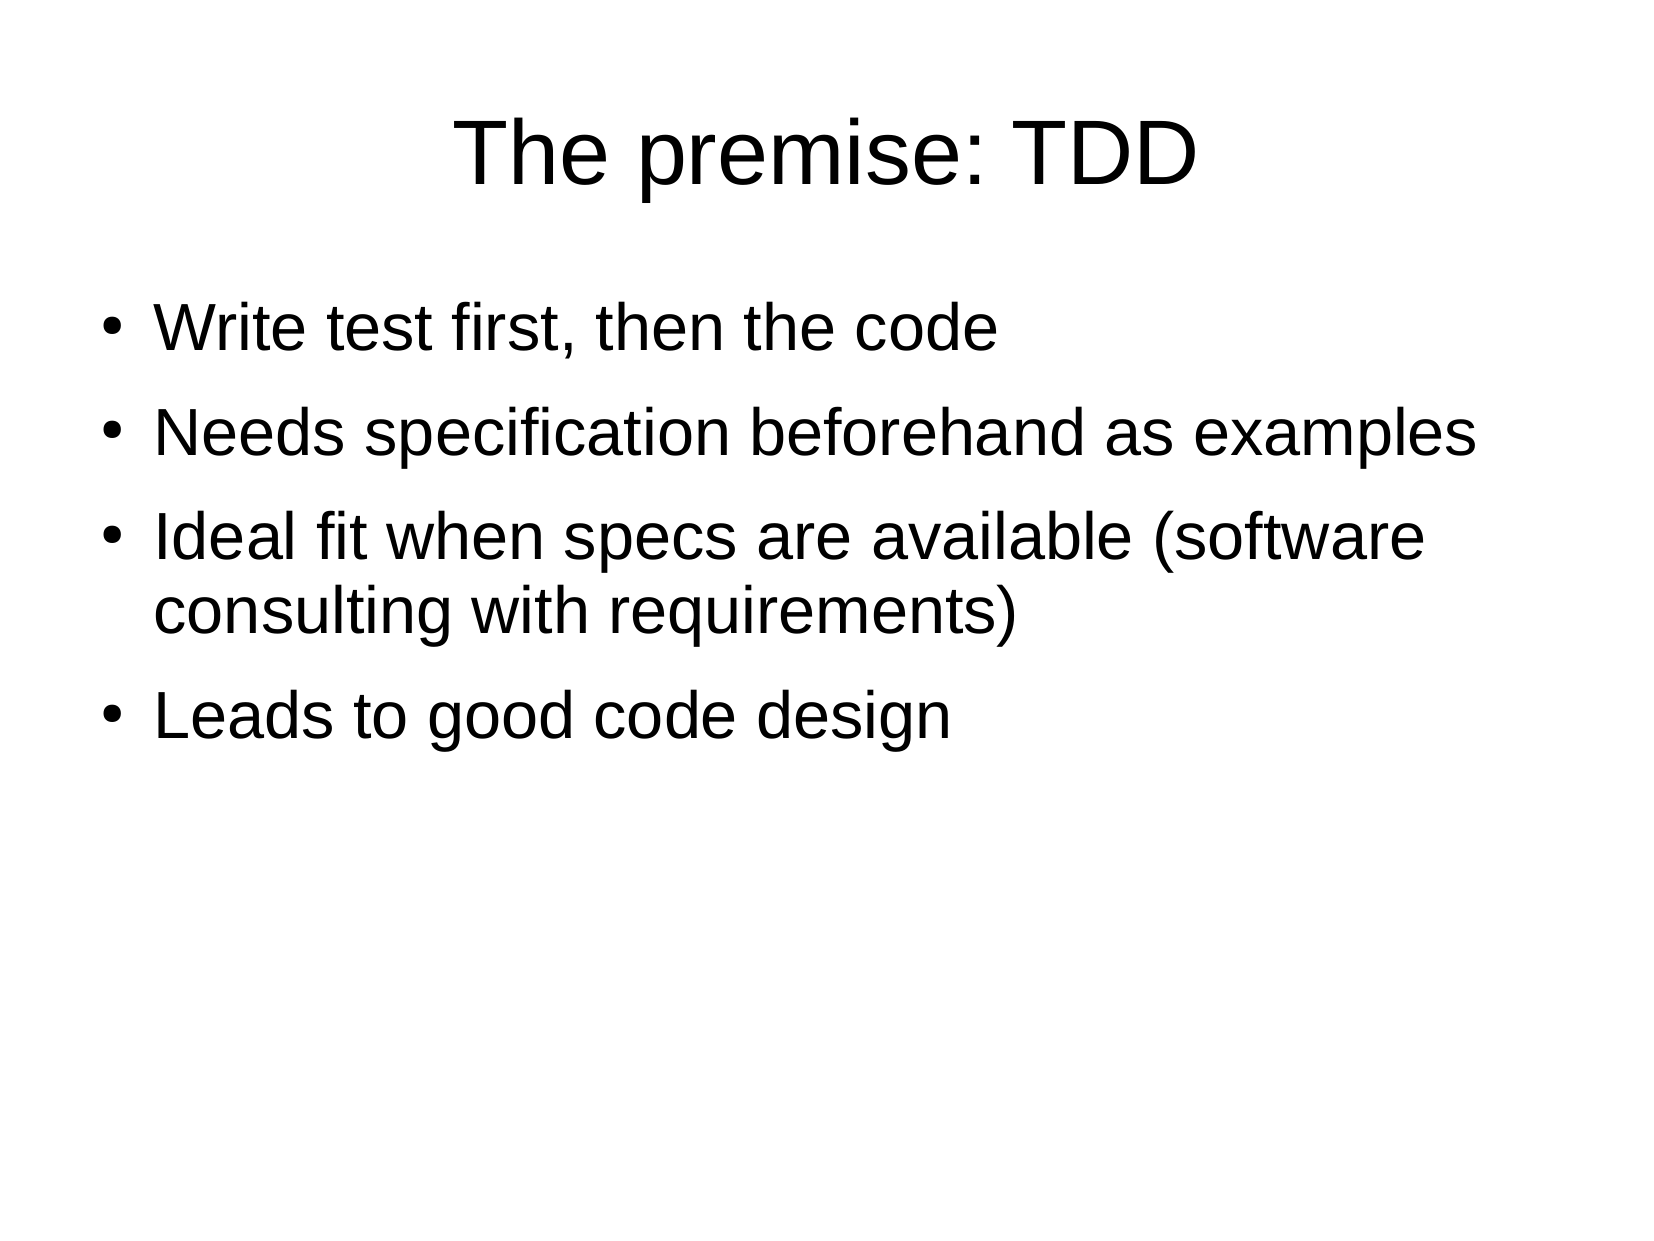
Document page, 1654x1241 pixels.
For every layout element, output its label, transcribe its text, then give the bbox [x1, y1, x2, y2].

list Write test first, then the code Needs specification beforehand as examples Ideal fit when specs are available (software consulting with requirements) Leads to good code design [82, 290, 1571, 1109]
title The premise: TDD [82, 49, 1571, 257]
